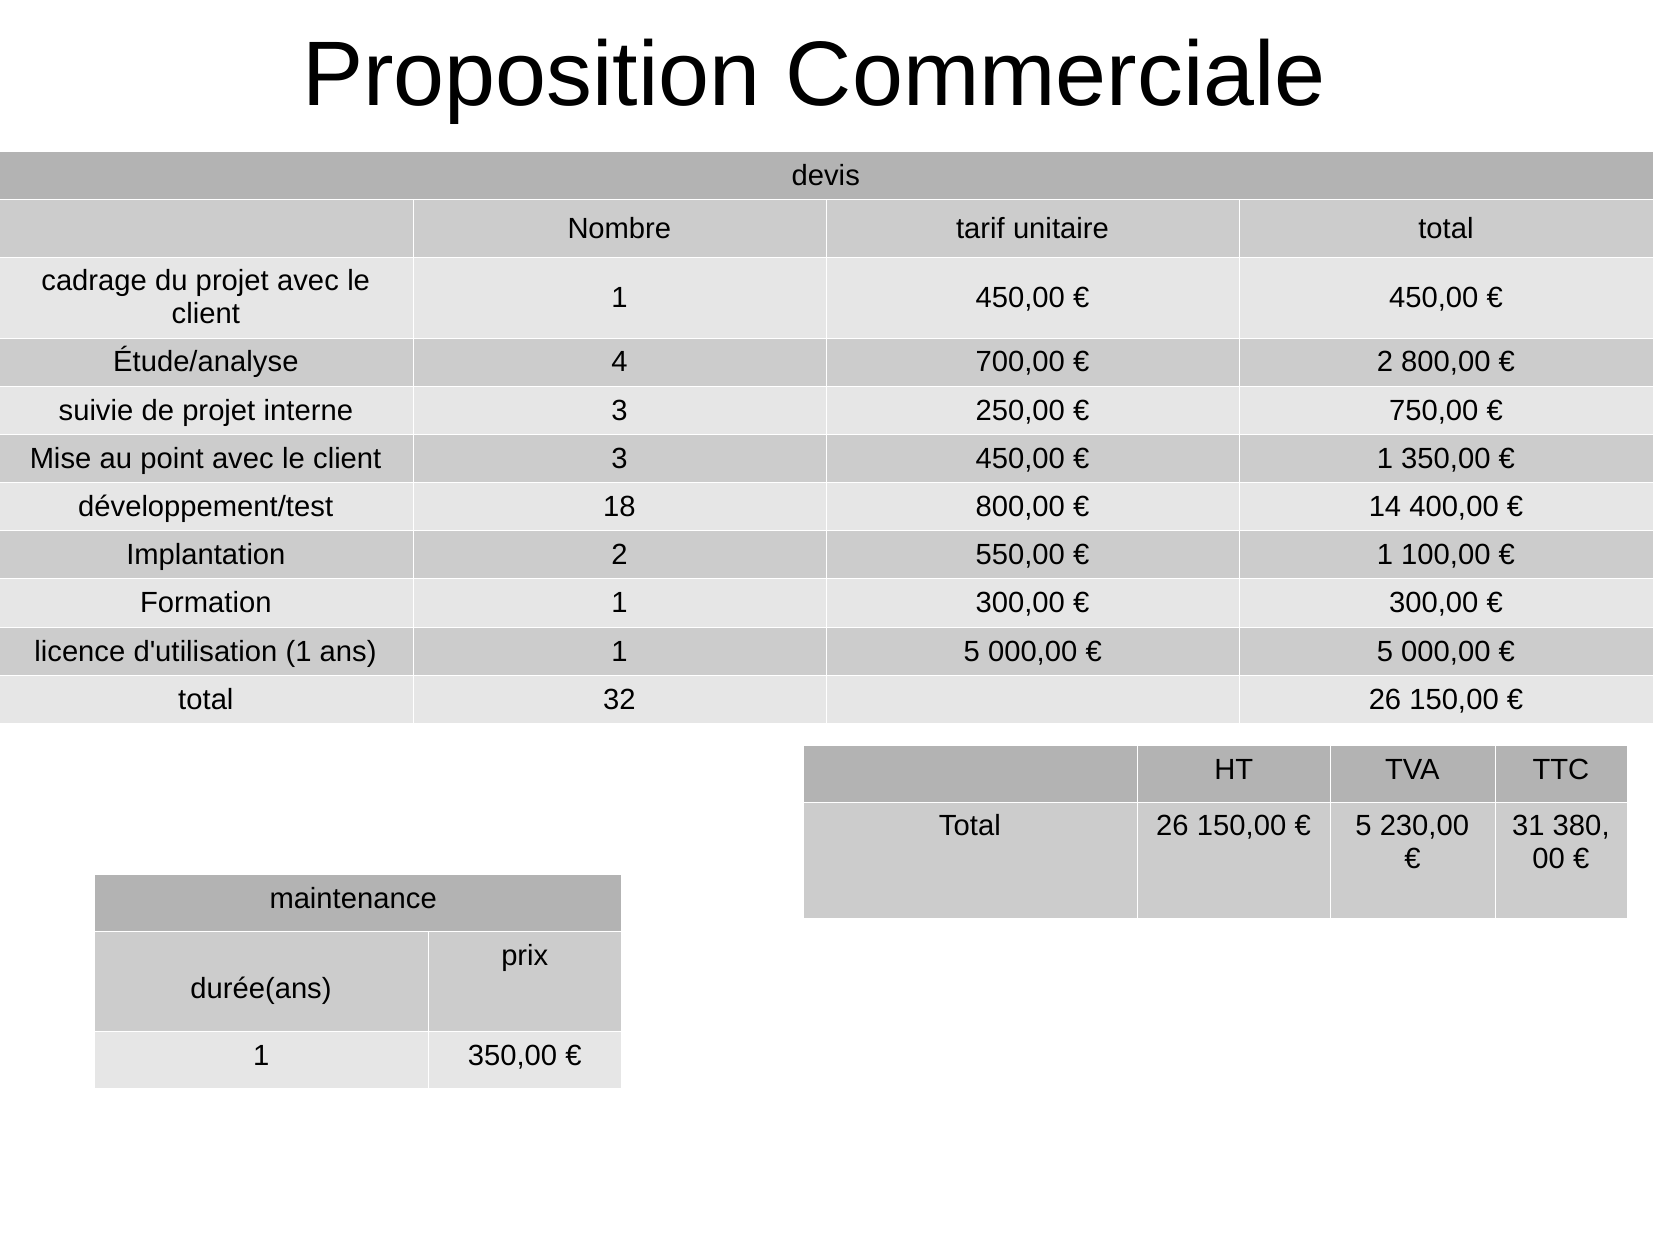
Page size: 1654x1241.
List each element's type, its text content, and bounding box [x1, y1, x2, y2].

table_cell 4 [414, 339, 826, 386]
table_cell 300,00 € [827, 579, 1239, 627]
table_cell suivie de projet interne [0, 387, 413, 434]
table_cell durée(ans) [95, 932, 428, 1031]
table_cell 1 [414, 258, 826, 338]
table_cell 2 800,00 € [1240, 339, 1653, 386]
table_cell 5 230,00 € [1331, 803, 1495, 918]
table_cell 300,00 € [1240, 579, 1653, 627]
table_cell total [1240, 200, 1653, 257]
table_cell licence d'utilisation (1 ans) [0, 628, 413, 675]
table_cell 450,00 € [827, 435, 1239, 482]
table_cell 1 [414, 579, 826, 627]
table_cell [827, 676, 1239, 723]
table_cell prix [429, 932, 621, 1031]
table_cell 450,00 € [827, 258, 1239, 338]
table_cell 5 000,00 € [1240, 628, 1653, 675]
table_header maintenance [95, 875, 621, 931]
table_cell 350,00 € [429, 1032, 621, 1088]
title Proposition Commerciale [70, 0, 1559, 151]
table_cell Formation [0, 579, 413, 627]
table_cell Total [804, 803, 1137, 918]
table_cell total [0, 676, 413, 723]
table_cell 450,00 € [1240, 258, 1653, 338]
table_cell 800,00 € [827, 483, 1239, 530]
table_header [804, 746, 1137, 802]
table_header TVA [1331, 746, 1495, 802]
table_cell 1 100,00 € [1240, 531, 1653, 578]
table_cell 3 [414, 435, 826, 482]
table_header devis [0, 152, 1653, 199]
table_cell 3 [414, 387, 826, 434]
table_cell cadrage du projet avec le client [0, 258, 413, 338]
table_cell tarif unitaire [827, 200, 1239, 257]
table_cell 2 [414, 531, 826, 578]
table_cell Mise au point avec le client [0, 435, 413, 482]
table_cell 26 150,00 € [1240, 676, 1653, 723]
table_cell Nombre [414, 200, 826, 257]
table_cell 250,00 € [827, 387, 1239, 434]
table_cell 31 380,00 € [1496, 803, 1627, 918]
table_cell Étude/analyse [0, 339, 413, 386]
table_cell 5 000,00 € [827, 628, 1239, 675]
table_cell 750,00 € [1240, 387, 1653, 434]
table_cell 14 400,00 € [1240, 483, 1653, 530]
table_cell développement/test [0, 483, 413, 530]
table_cell [0, 200, 413, 257]
table_header HT [1138, 746, 1330, 802]
table_cell 700,00 € [827, 339, 1239, 386]
table_cell 18 [414, 483, 826, 530]
table_cell 1 [414, 628, 826, 675]
table_cell 1 350,00 € [1240, 435, 1653, 482]
table_cell 26 150,00 € [1138, 803, 1330, 918]
table_cell 32 [414, 676, 826, 723]
table_cell 1 [95, 1032, 428, 1088]
table_header TTC [1496, 746, 1627, 802]
table_cell 550,00 € [827, 531, 1239, 578]
table_cell Implantation [0, 531, 413, 578]
